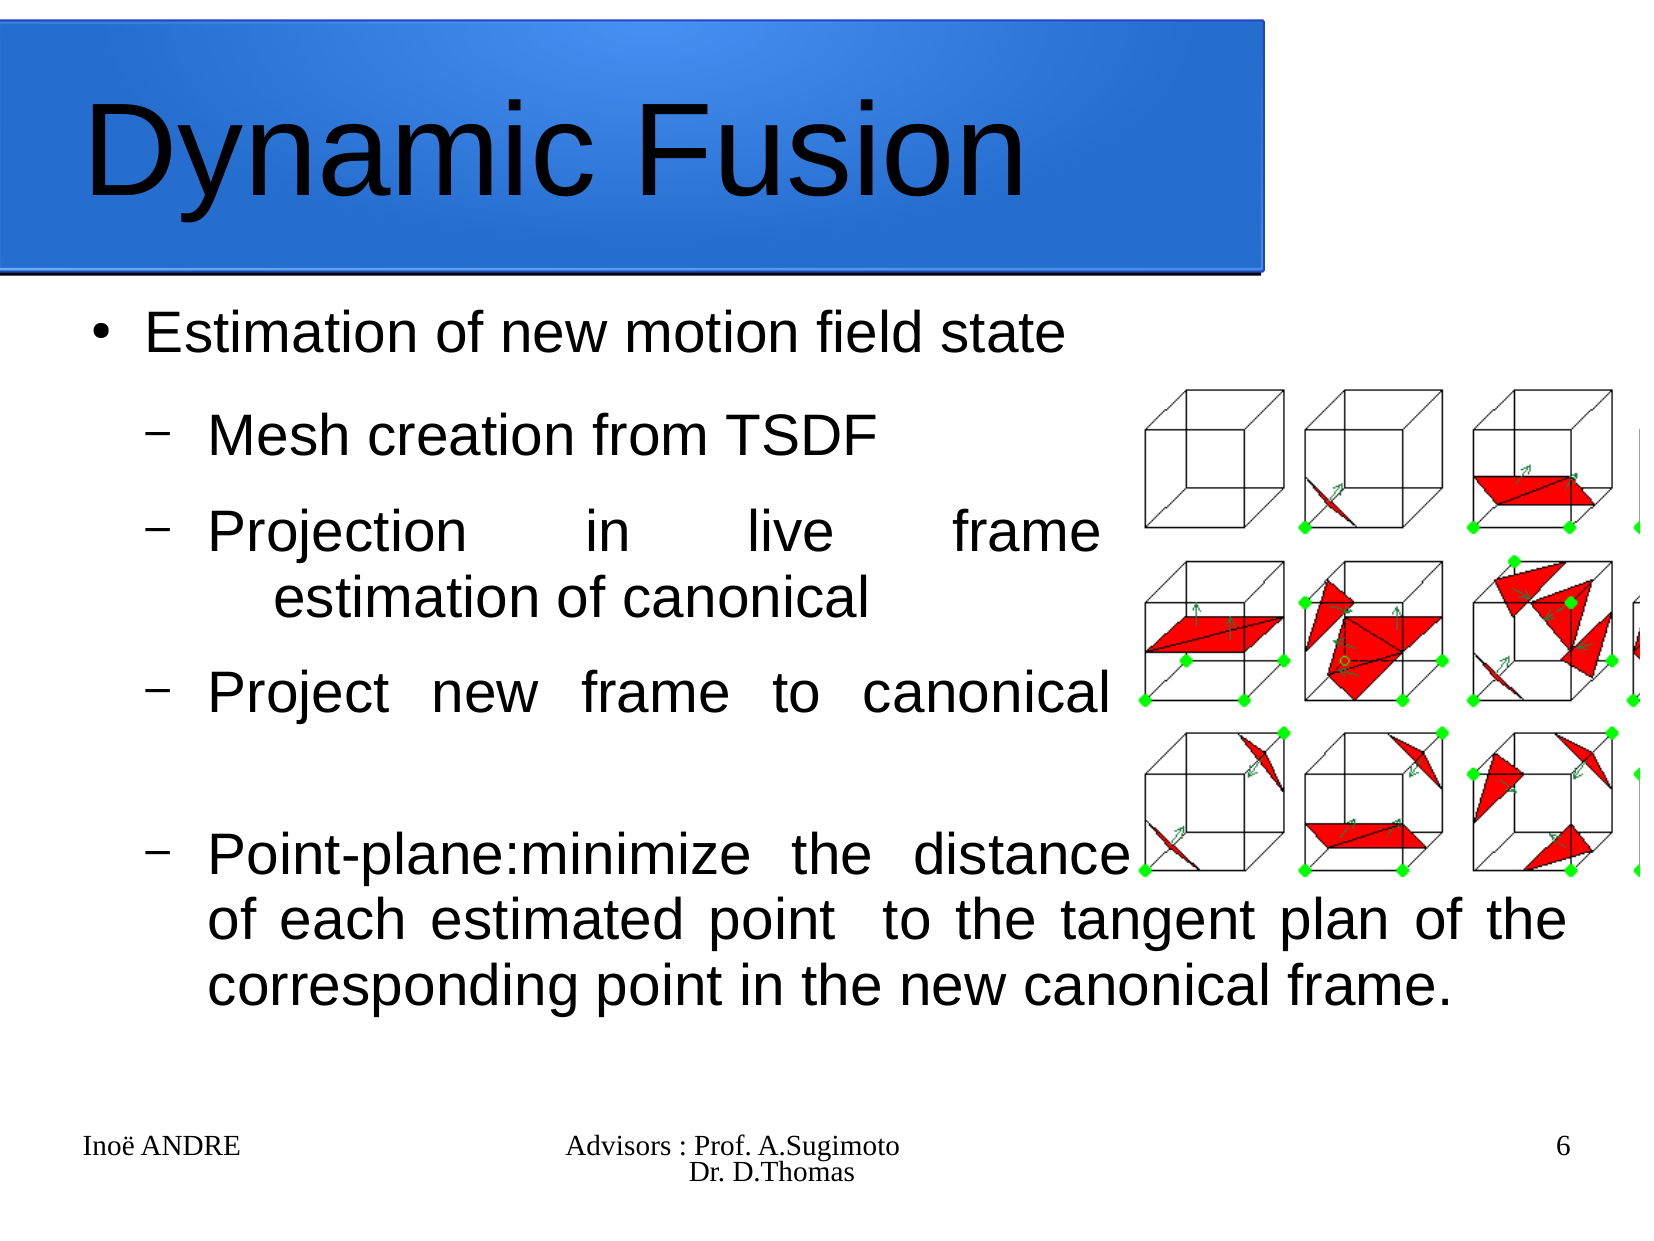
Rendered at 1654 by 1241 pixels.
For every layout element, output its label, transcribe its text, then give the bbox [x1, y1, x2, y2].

picture [1571, 375, 1640, 897]
list Estimation of new motion field state Mesh creation from TSDF Projection in live frame estimation of canonical Project new frame to canonical Point-plane:minimize the distance of each estimated point to the tangent plan of the corresponding point in the new canonical frame. [82, 299, 1571, 1019]
title Dynamic Fusion [82, 47, 1235, 252]
